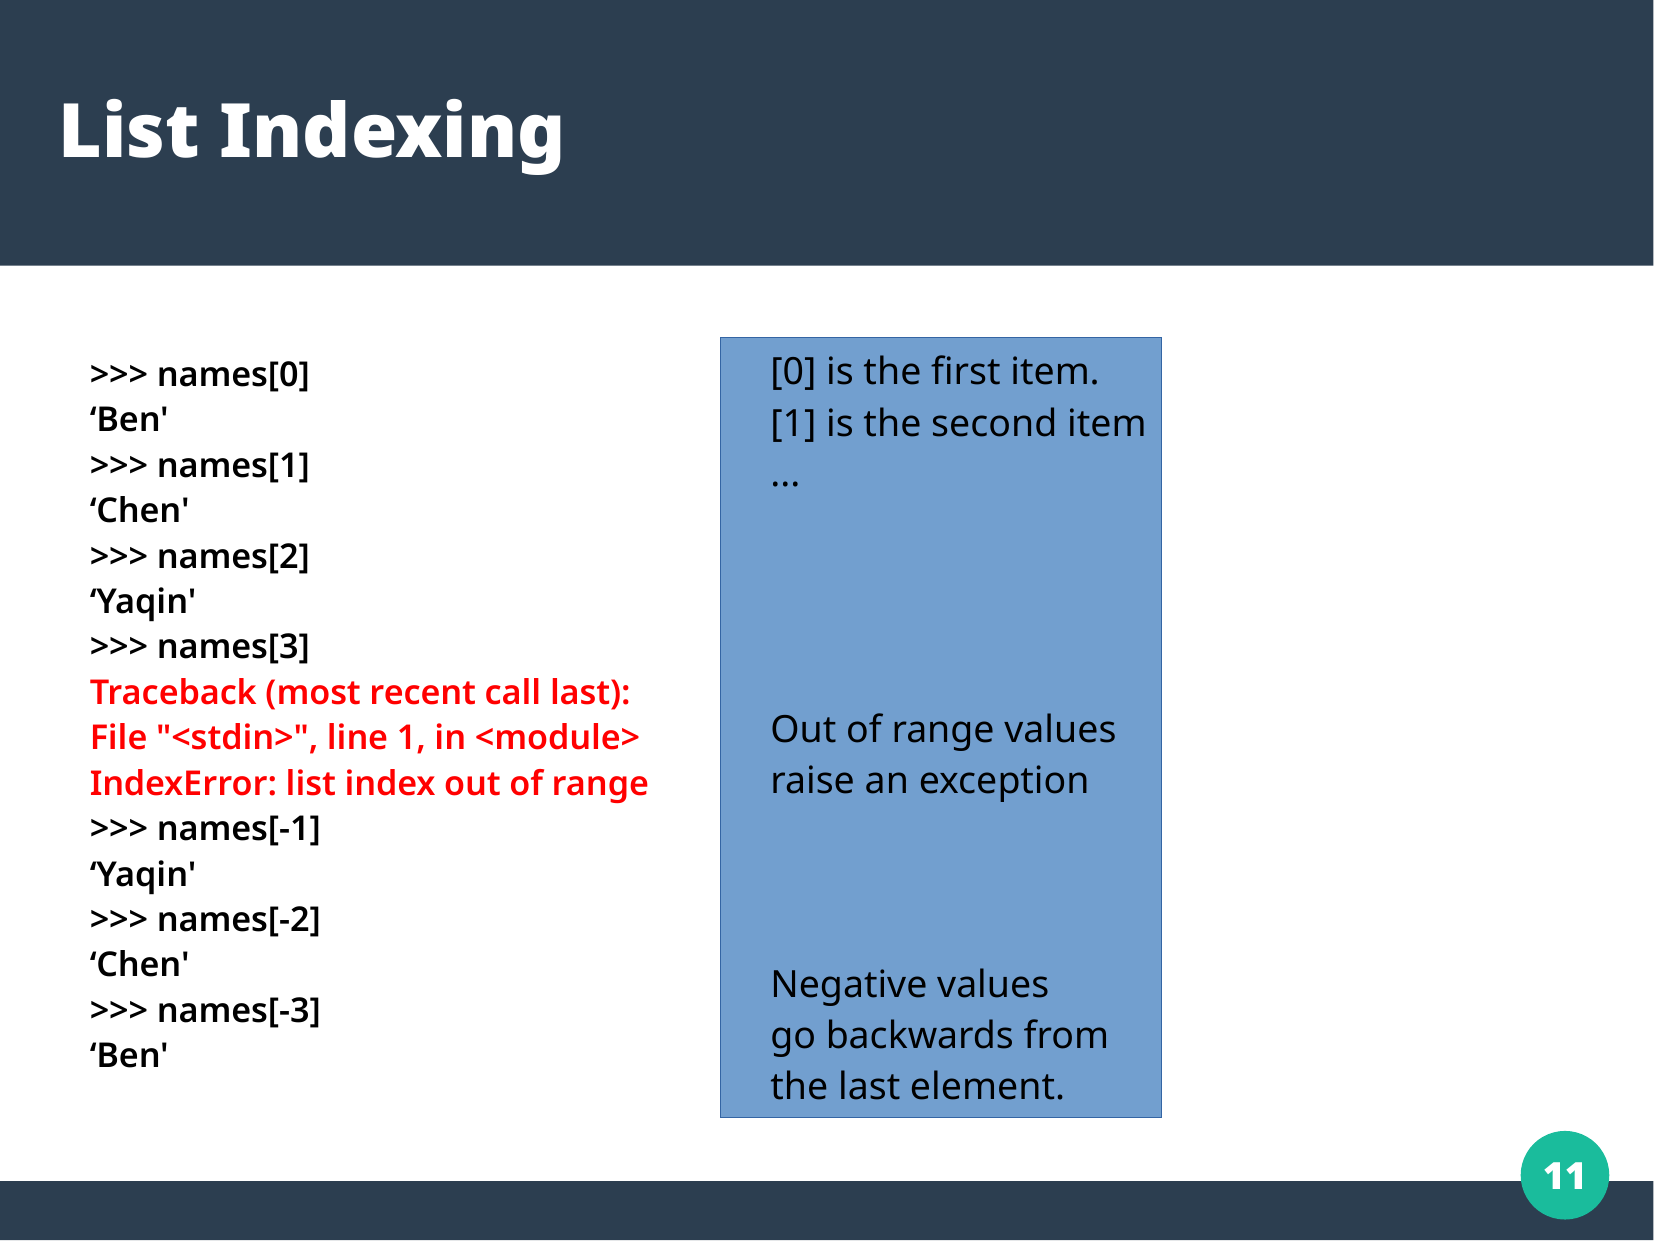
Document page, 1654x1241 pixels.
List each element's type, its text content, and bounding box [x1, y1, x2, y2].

list >>> names[0] ‘Ben' >>> names[1] ‘Chen' >>> names[2] ‘Yaqin' >>> names[3] Traceback (most recent call last): File "<stdin>", line 1, in <module> IndexError: list index out of range >>> names[-1] ‘Yaqin' >>> names[-2] ‘Chen' >>> names[-3] ‘Ben' [75, 349, 709, 1093]
text_box [0] is the first item. [1] is the second item ... Out of range values raise an exception Negative values go backwards from the last element. [720, 337, 1162, 1118]
title List Indexing [59, 49, 1595, 207]
